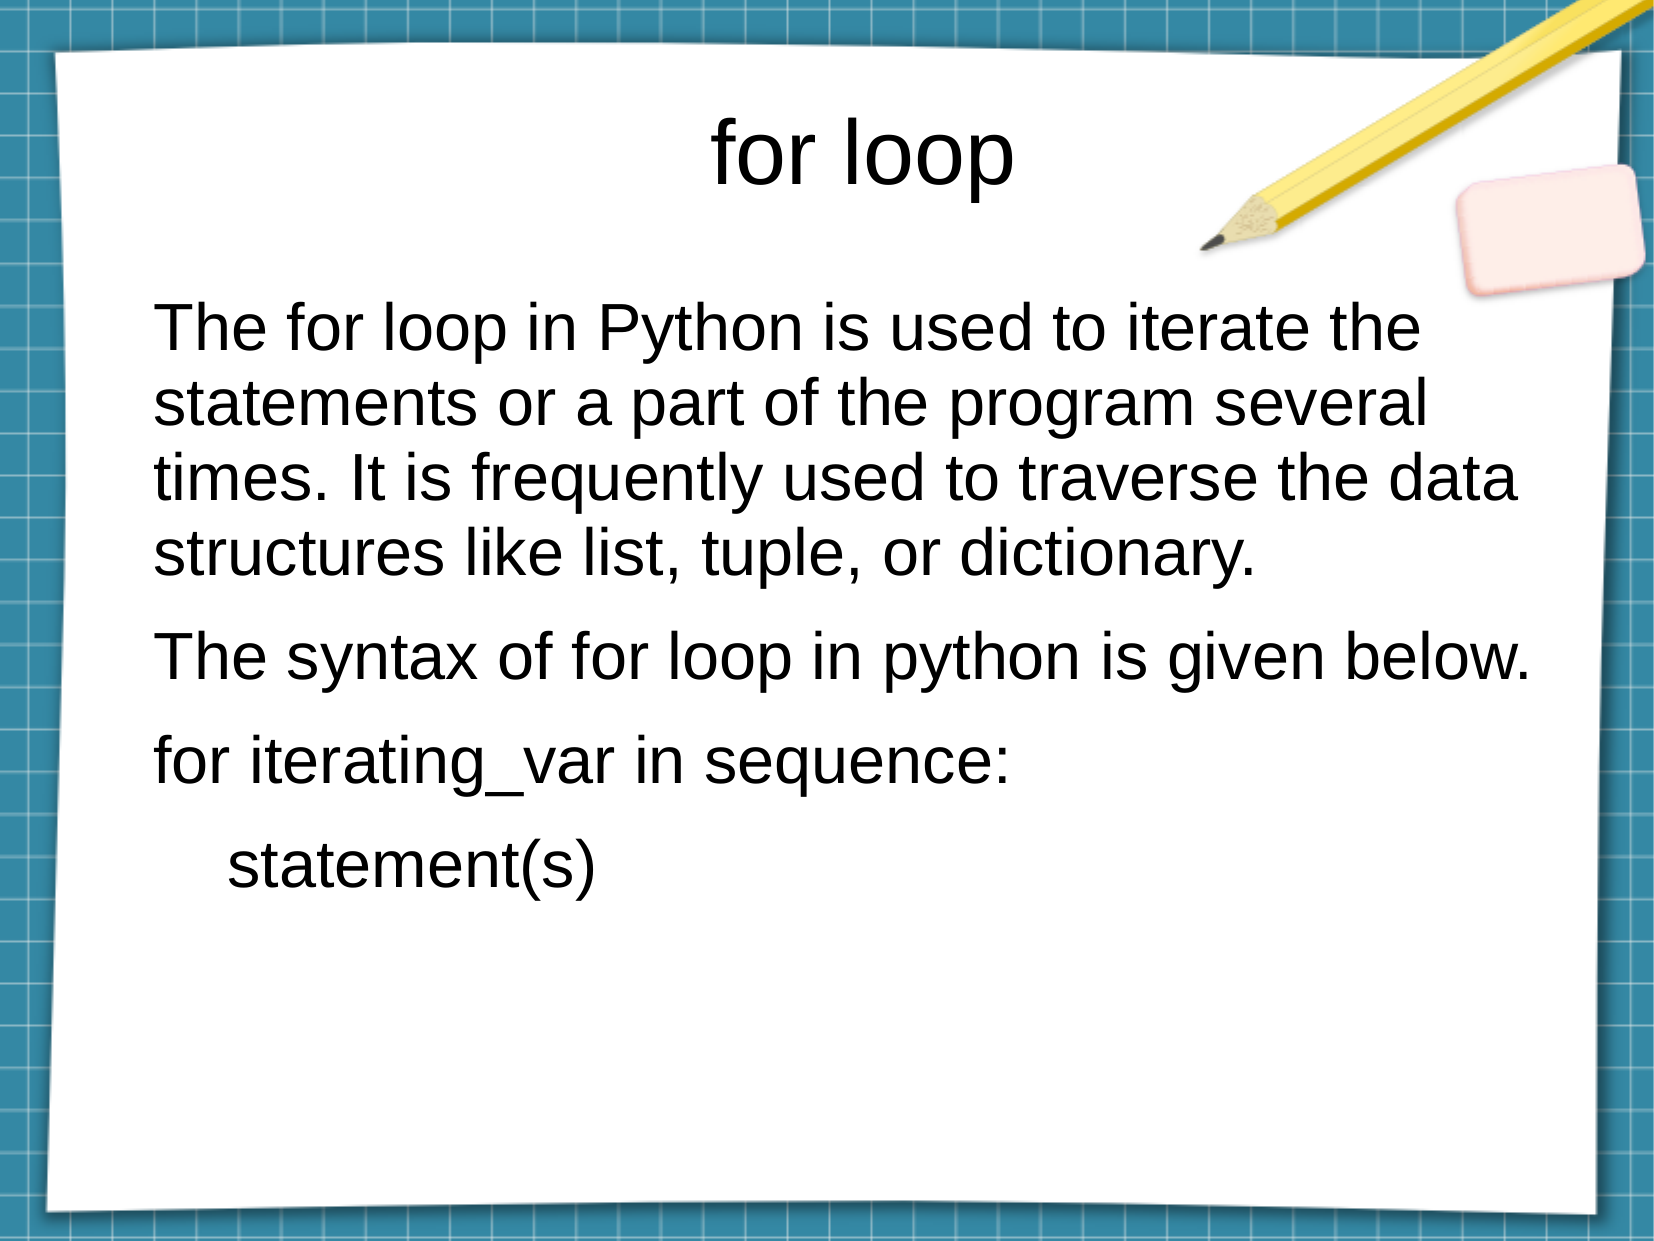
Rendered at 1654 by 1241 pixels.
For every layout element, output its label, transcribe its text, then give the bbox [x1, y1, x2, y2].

list The for loop in Python is used to iterate the statements or a part of the program several times. It is frequently used to traverse the data structures like list, tuple, or dictionary. The syntax of for loop in python is given below. for iterating_var in sequence: statement(s) [82, 290, 1571, 1010]
title for loop [82, 49, 1571, 257]
picture [0, 0, 1654, 1241]
